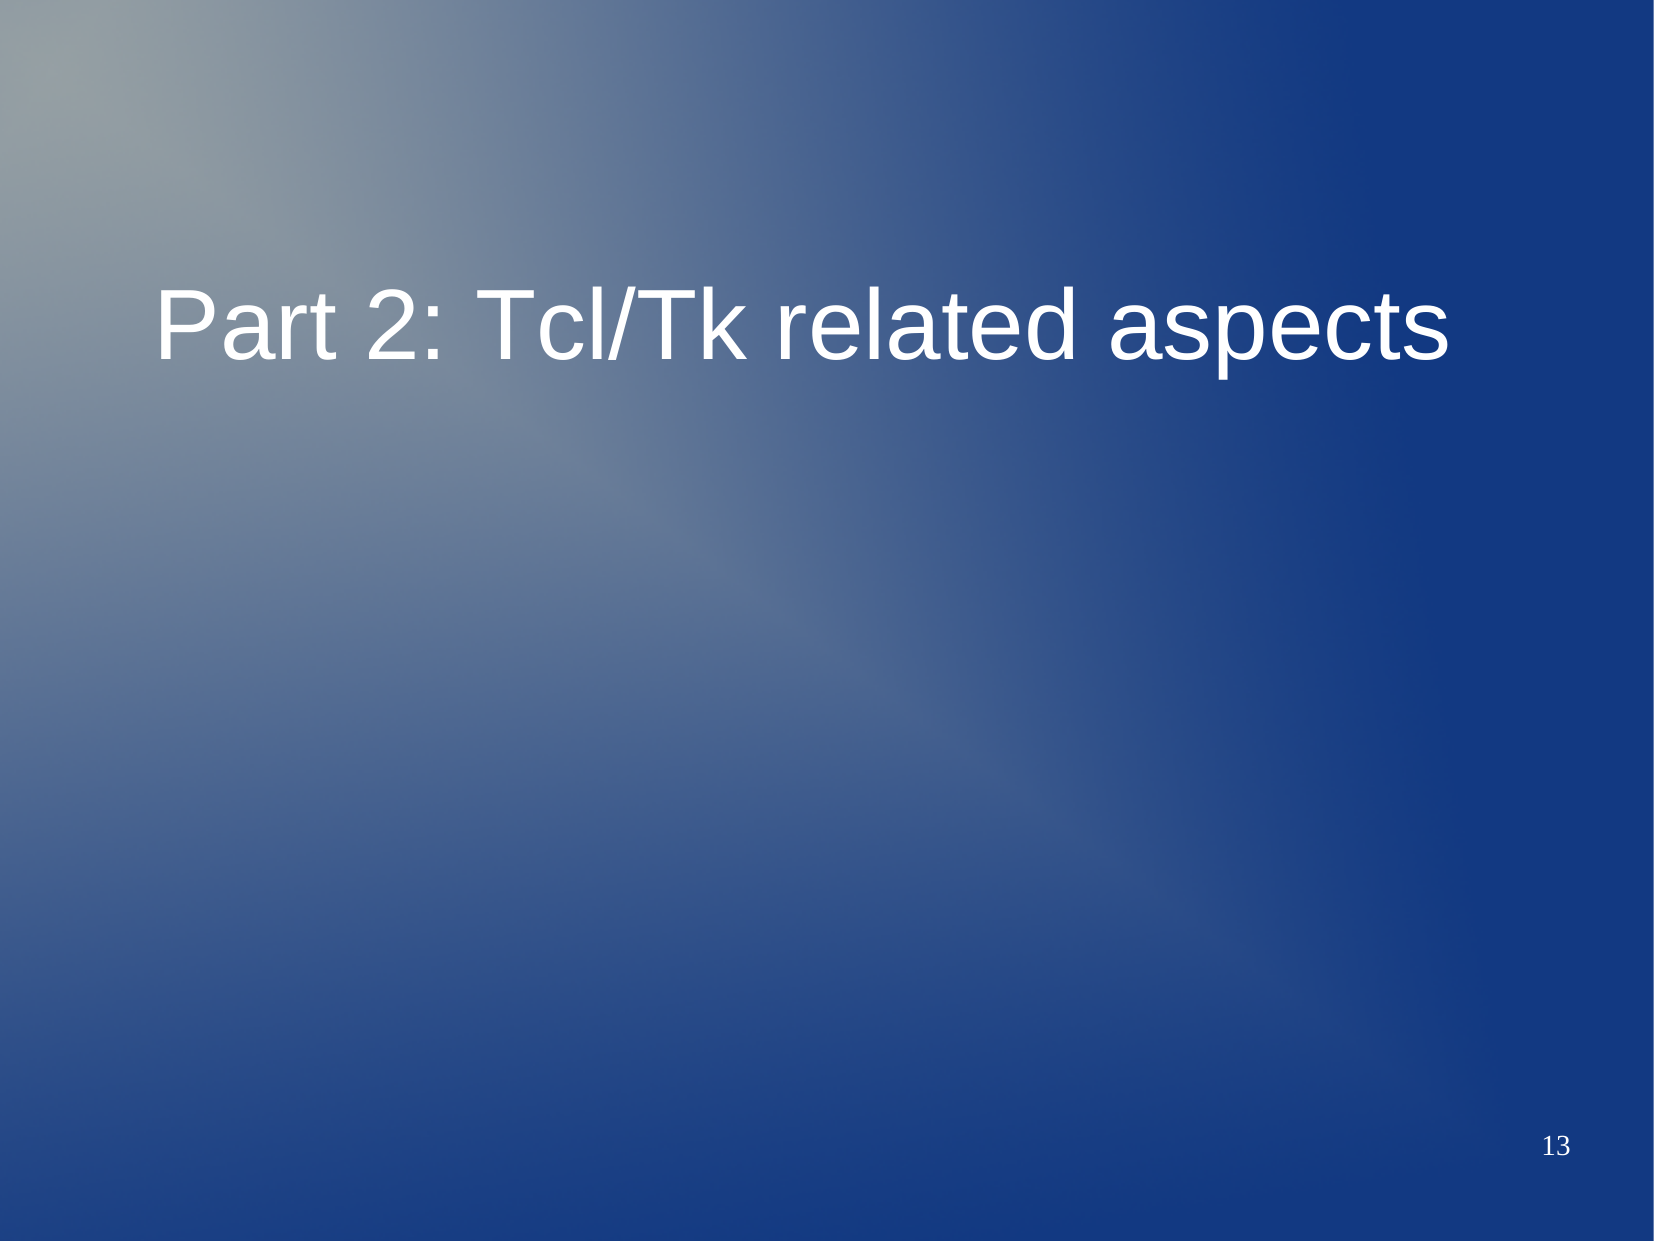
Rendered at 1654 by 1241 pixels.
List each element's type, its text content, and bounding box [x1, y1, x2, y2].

title Part 2: Tcl/Tk related aspects [59, 236, 1548, 414]
picture [0, 0, 1654, 1241]
